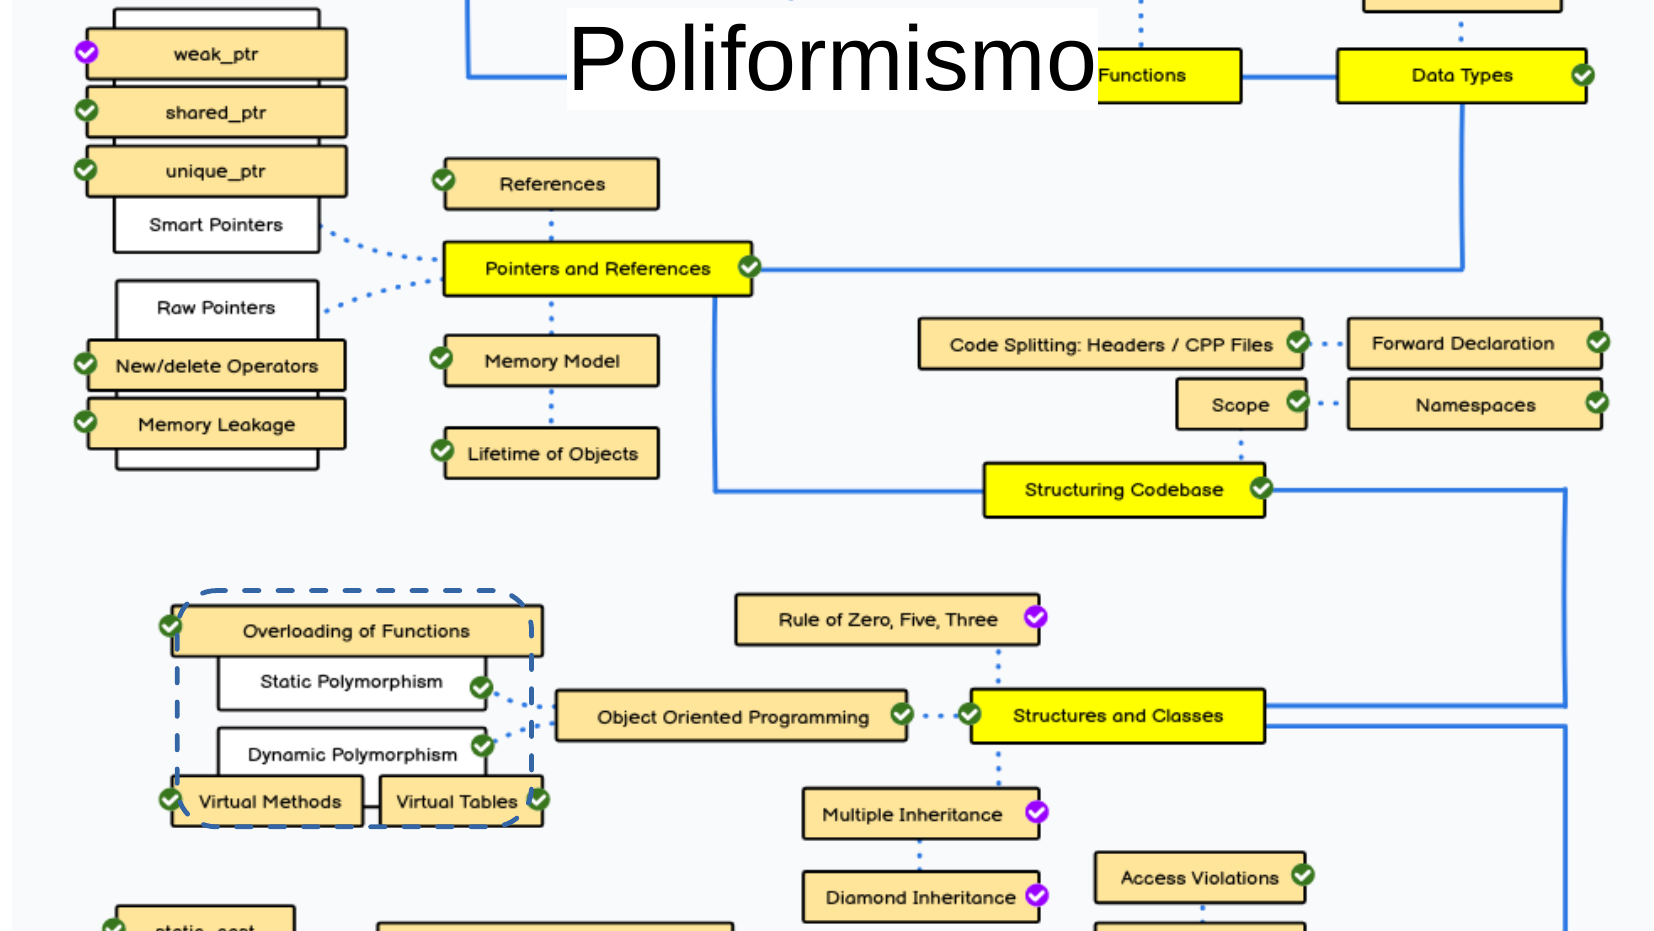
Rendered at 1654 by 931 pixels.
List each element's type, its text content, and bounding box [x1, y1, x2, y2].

title Poliformismo [88, 0, 1577, 119]
picture [12, 0, 1654, 931]
